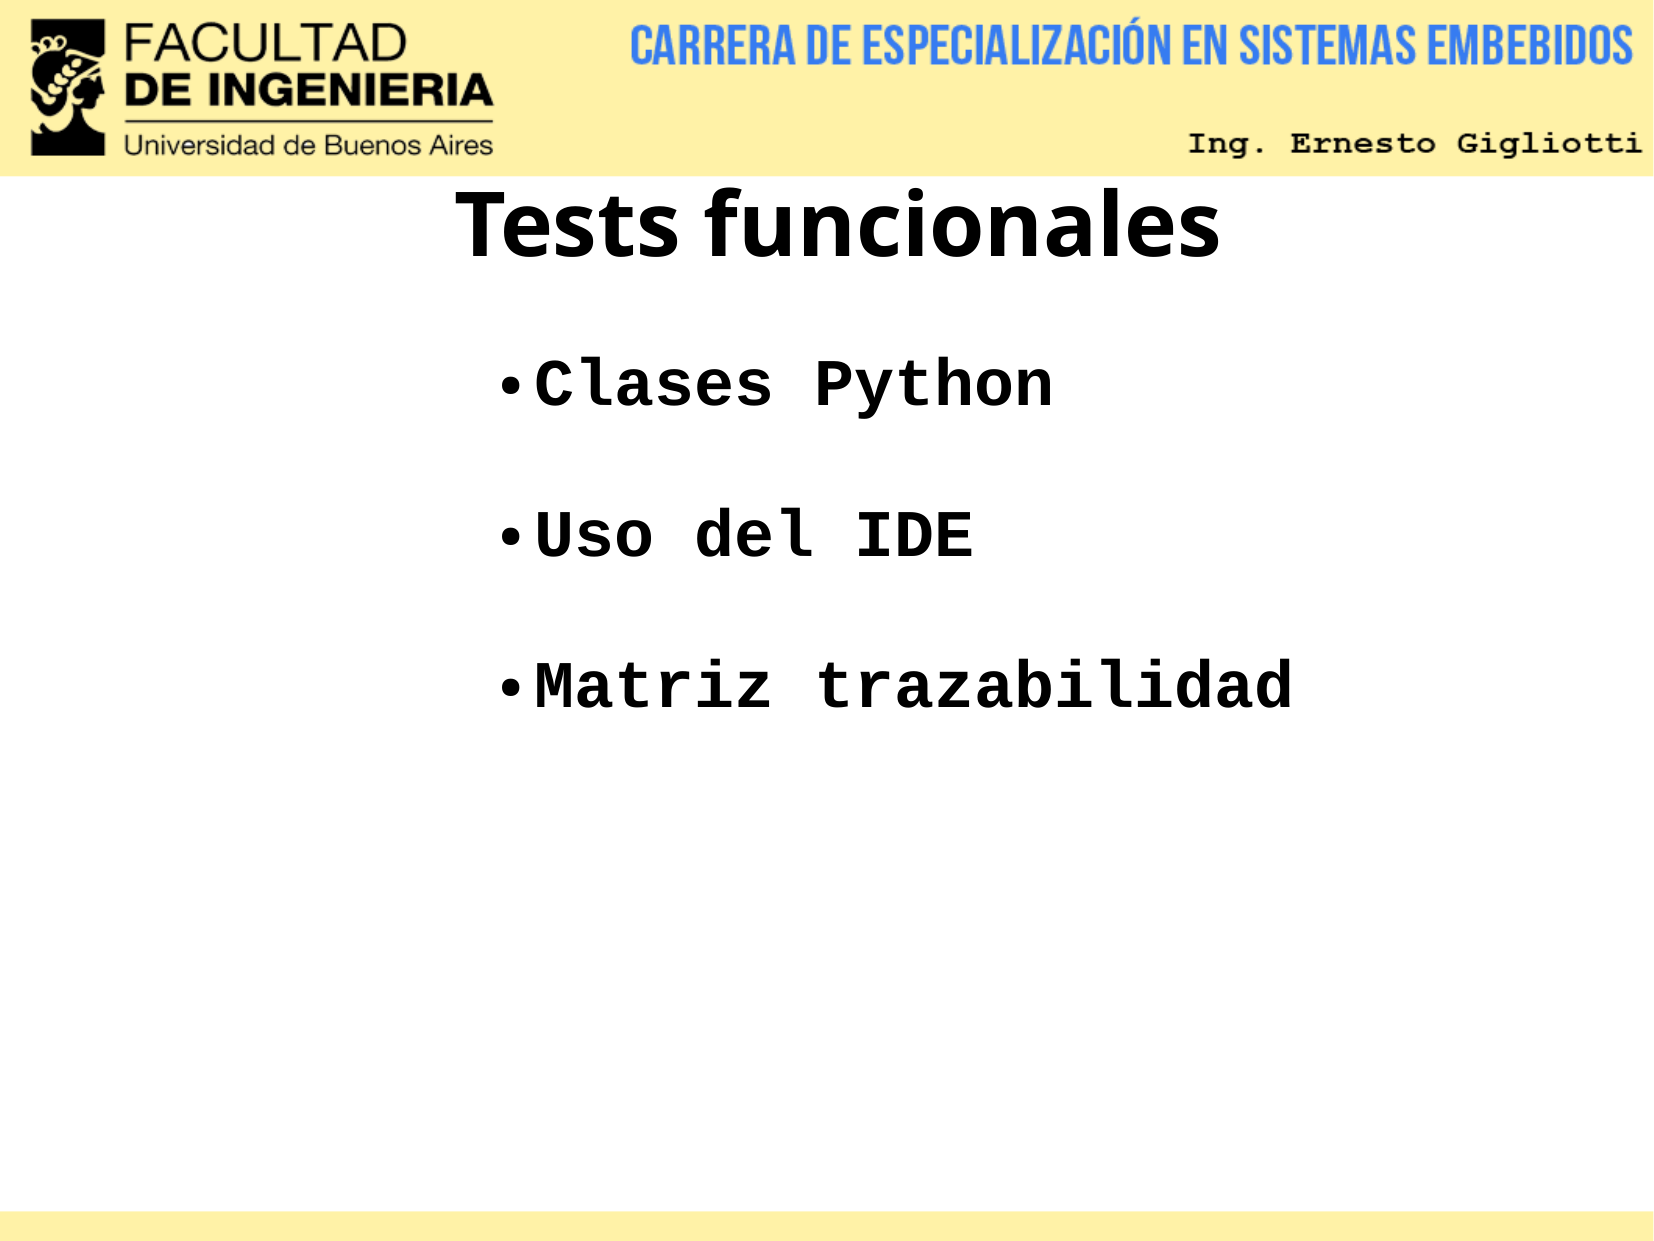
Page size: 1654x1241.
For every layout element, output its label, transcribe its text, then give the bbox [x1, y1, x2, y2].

text_box Clases Python Uso del IDE Matriz trazabilidad [413, 342, 1310, 736]
title Tests funcionales [94, 117, 1583, 325]
picture [0, 0, 1654, 1241]
